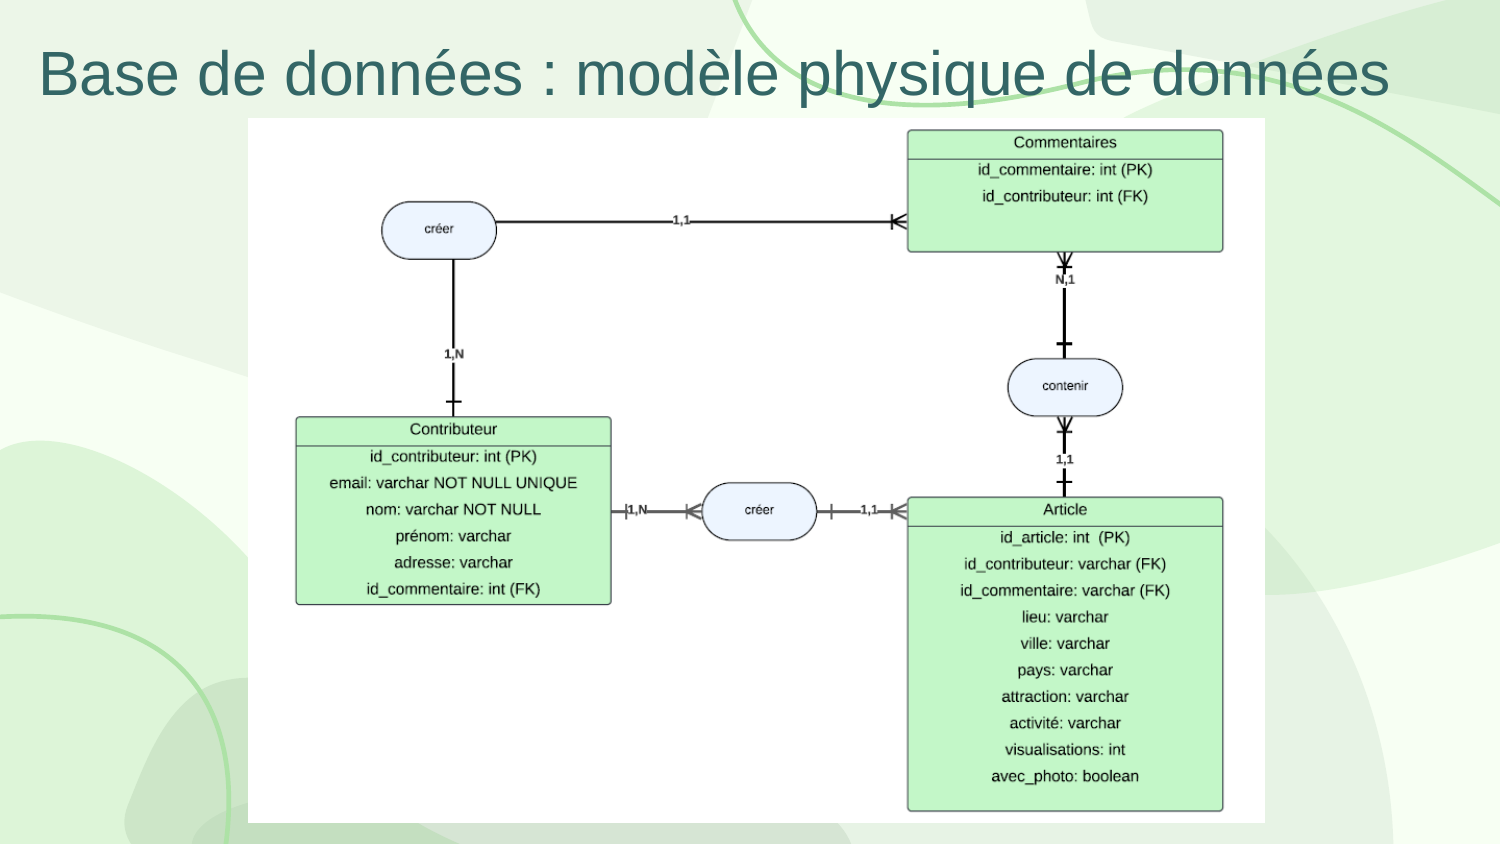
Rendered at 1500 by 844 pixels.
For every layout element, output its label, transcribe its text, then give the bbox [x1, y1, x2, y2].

picture [248, 118, 1265, 823]
title Base de données : modèle physique de données [23, 25, 1489, 178]
